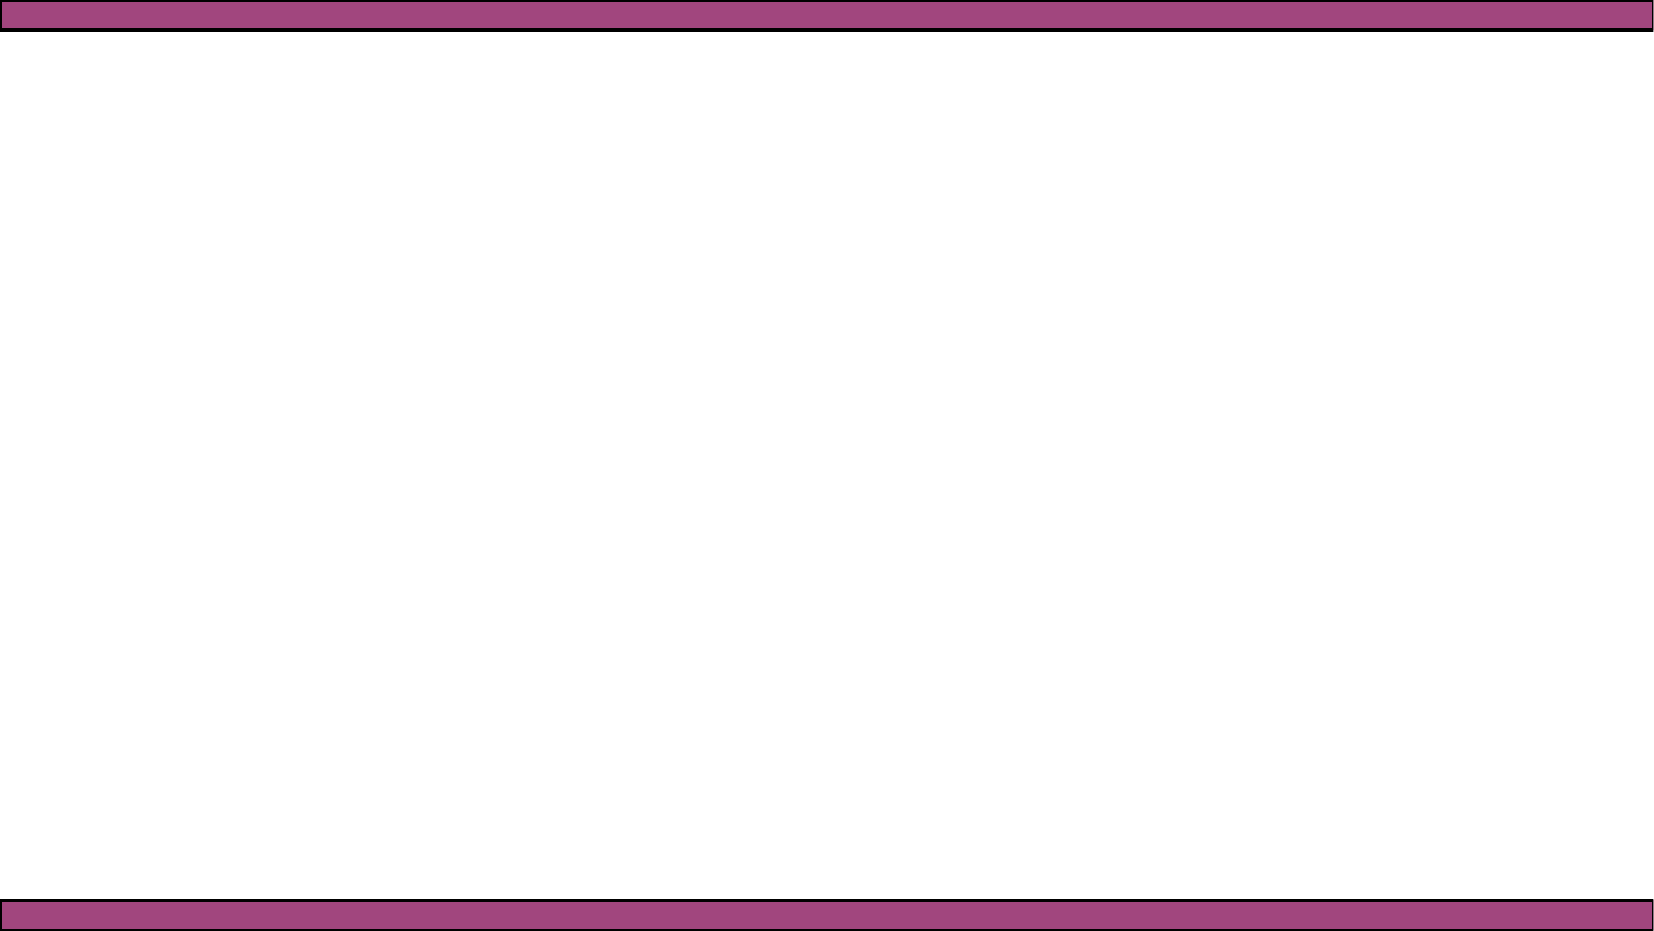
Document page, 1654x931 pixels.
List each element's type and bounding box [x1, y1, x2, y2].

text_box [0, 0, 1654, 31]
text_box [0, 900, 1654, 931]
